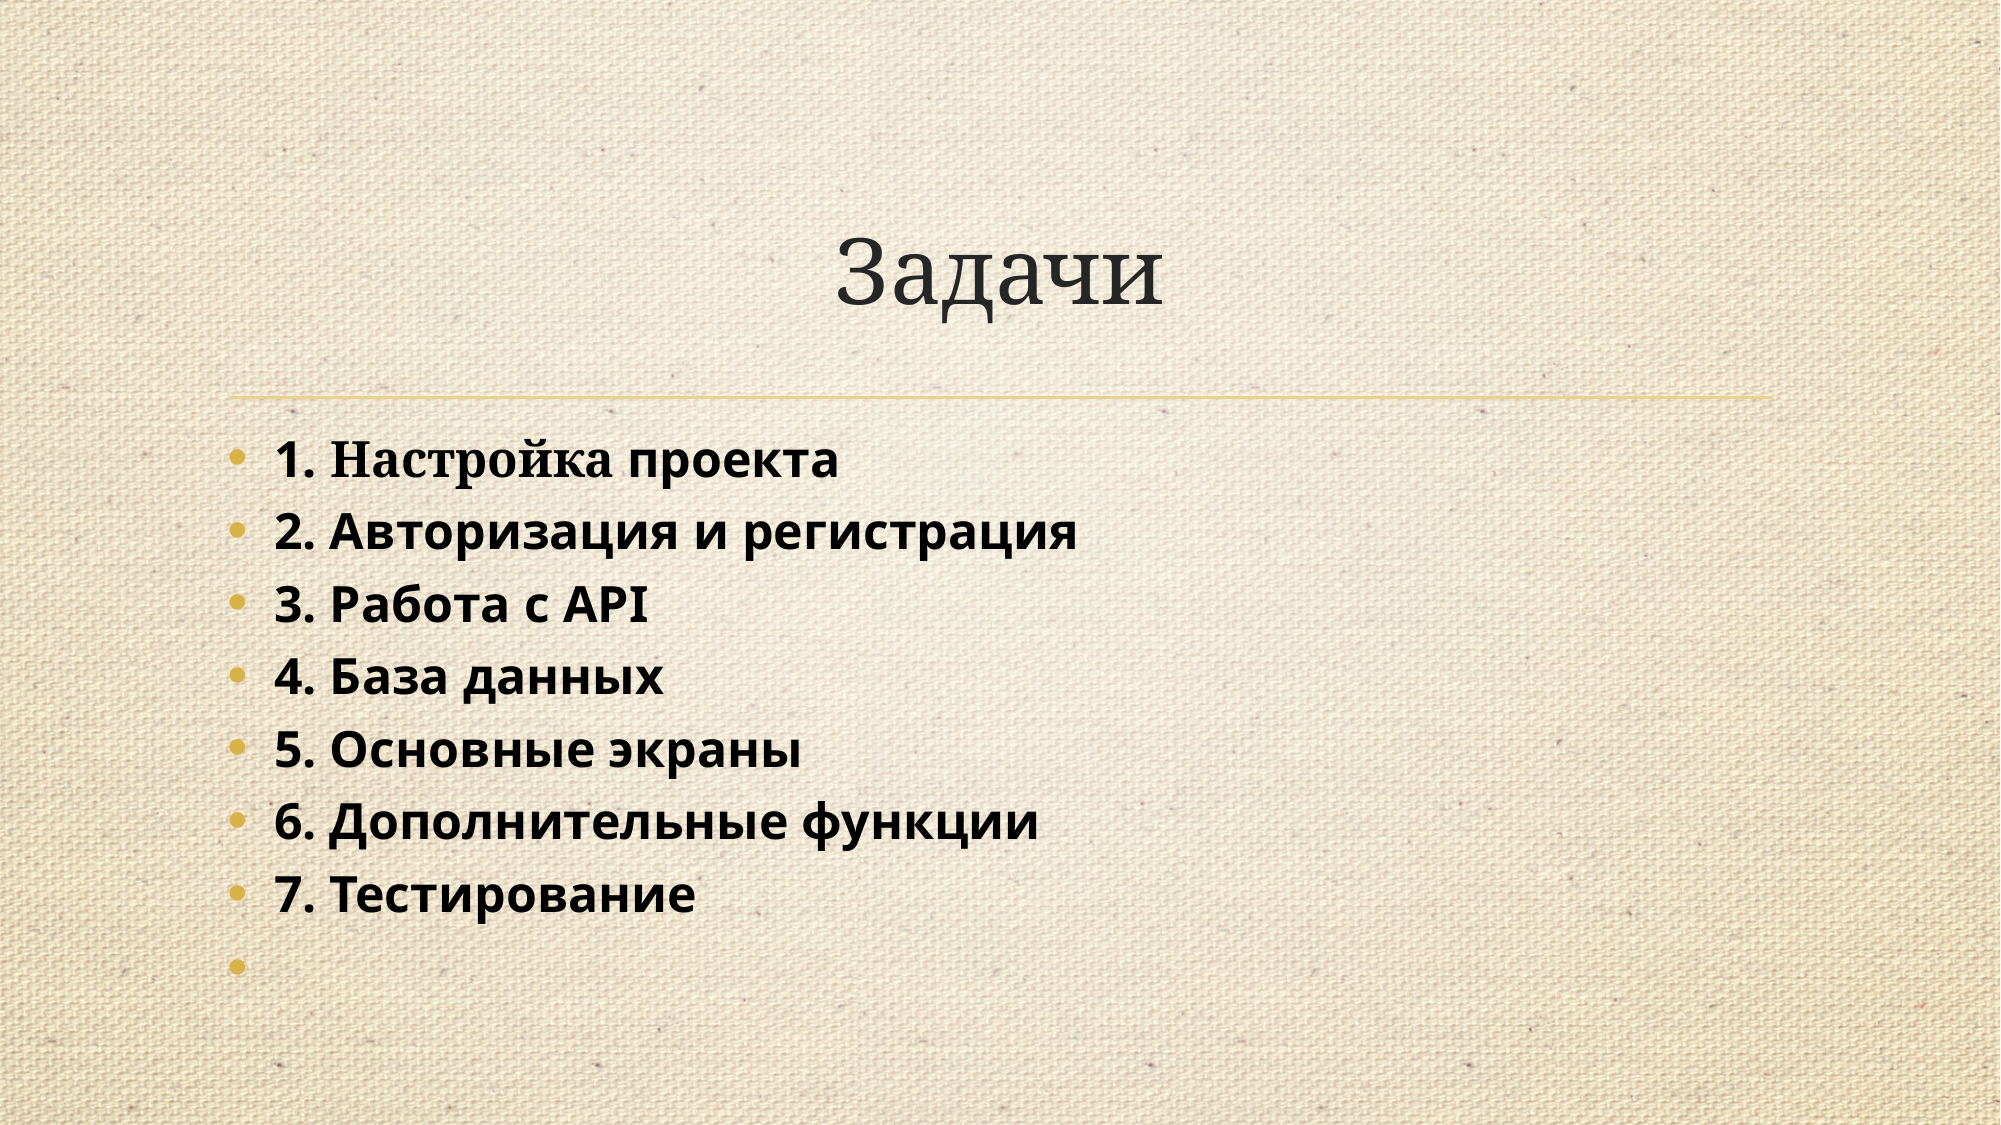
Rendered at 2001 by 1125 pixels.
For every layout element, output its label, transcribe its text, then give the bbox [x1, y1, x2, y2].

title Задачи [212, 161, 1788, 376]
list 1. Настройка проекта 2. Авторизация и регистрация 3. Работа с API 4. База данных 5. Основные экраны 6. Дополнительные функции 7. Тестирование [212, 419, 1788, 964]
